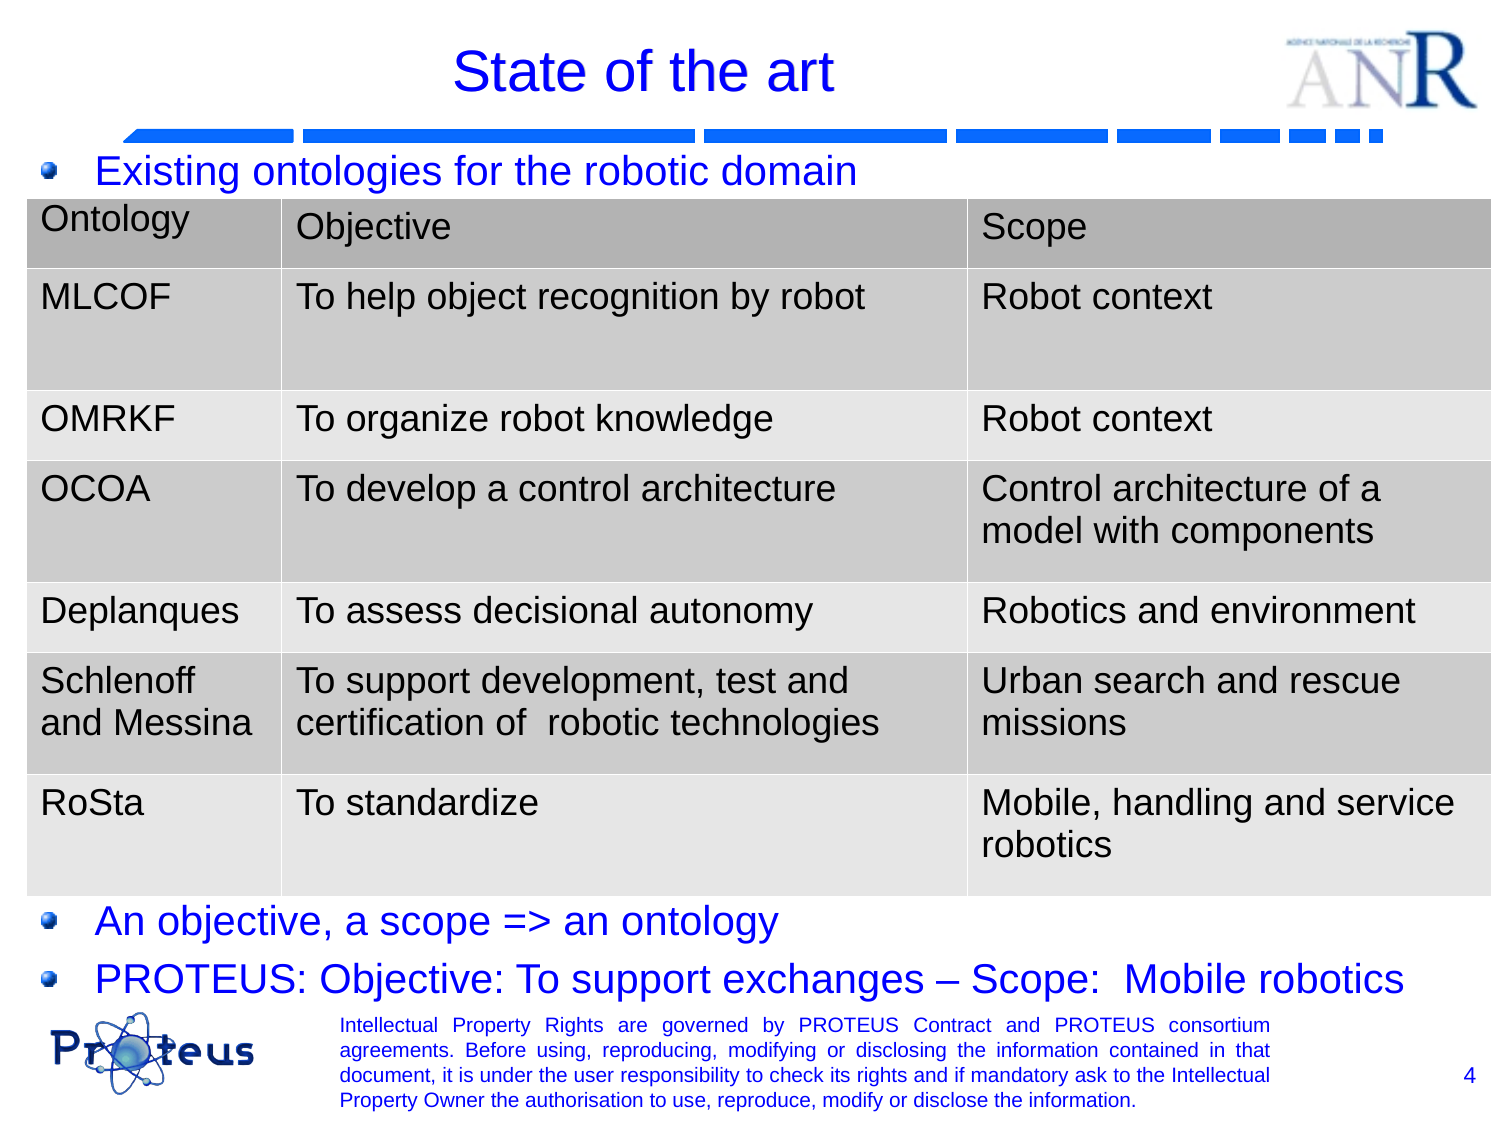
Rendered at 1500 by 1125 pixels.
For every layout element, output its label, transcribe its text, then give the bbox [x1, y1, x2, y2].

list An objective, a scope => an ontology PROTEUS: Objective: To support exchanges – Scope: Mobile robotics [23, 897, 1441, 1003]
table_cell To assess decisional autonomy [282, 583, 967, 652]
table_cell Urban search and rescue missions [968, 653, 1491, 774]
table_cell To help object recognition by robot [282, 269, 967, 390]
table_header Scope [968, 199, 1491, 268]
picture [1281, 27, 1484, 115]
table_header Ontology [27, 199, 281, 268]
table_cell To standardize [282, 775, 967, 896]
table_cell Schlenoff and Messina [27, 653, 281, 774]
table_header Objective [282, 199, 967, 268]
table_cell RoSta [27, 775, 281, 896]
table_cell OCOA [27, 461, 281, 582]
table_cell To develop a control architecture [282, 461, 967, 582]
table_cell Deplanques [27, 583, 281, 652]
table_cell Robot context [968, 391, 1491, 460]
picture [35, 1003, 272, 1101]
table_cell Mobile, handling and service robotics [968, 775, 1491, 896]
table_cell Control architecture of a model with components [968, 461, 1491, 582]
table_cell Robot context [968, 269, 1491, 390]
table_cell Robotics and environment [968, 583, 1491, 652]
table_cell MLCOF [27, 269, 281, 390]
title State of the art [23, 11, 1264, 130]
table_cell To organize robot knowledge [282, 391, 967, 460]
table_cell OMRKF [27, 391, 281, 460]
table_cell To support development, test and certification of robotic technologies [282, 653, 967, 774]
list Existing ontologies for the robotic domain [23, 147, 1441, 215]
